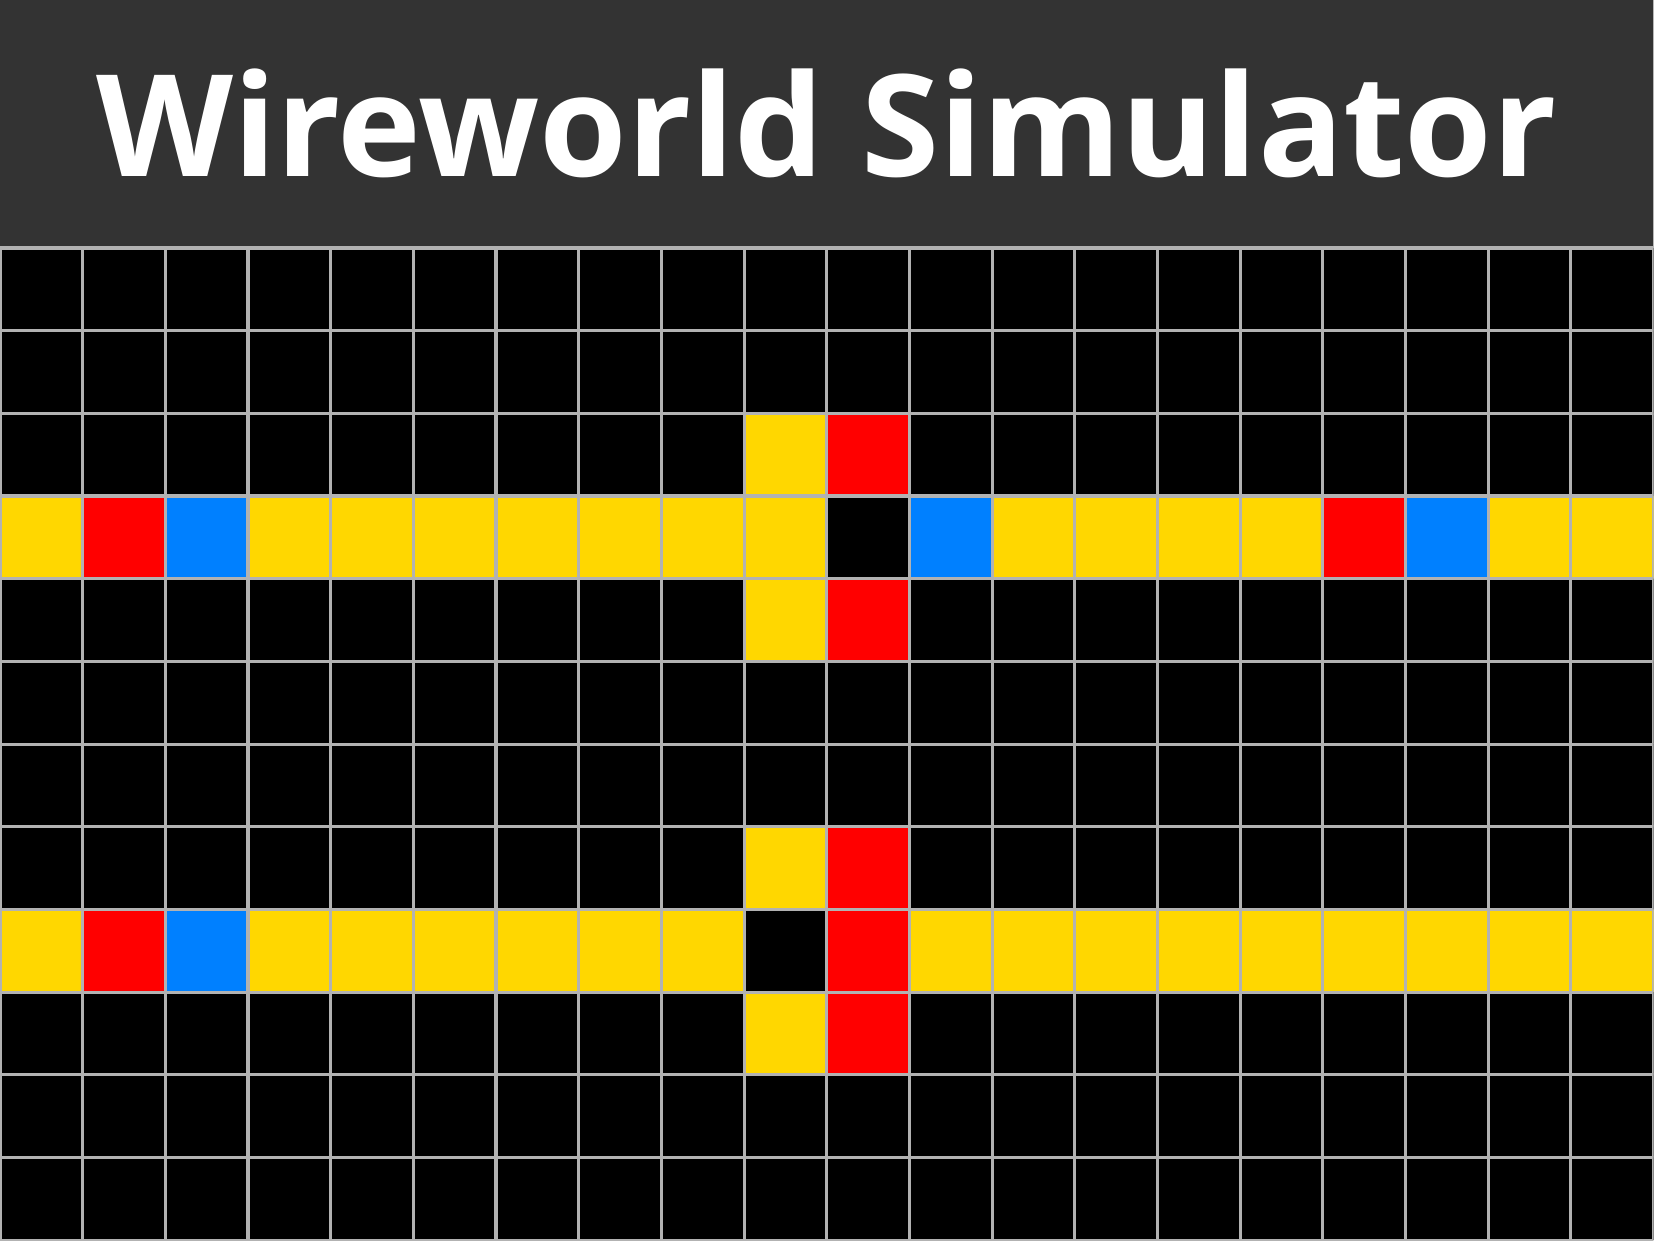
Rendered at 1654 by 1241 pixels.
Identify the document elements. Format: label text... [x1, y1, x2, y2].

text_box Wireworld Simulator [0, 2, 1653, 240]
text_box [0, 248, 1654, 1241]
